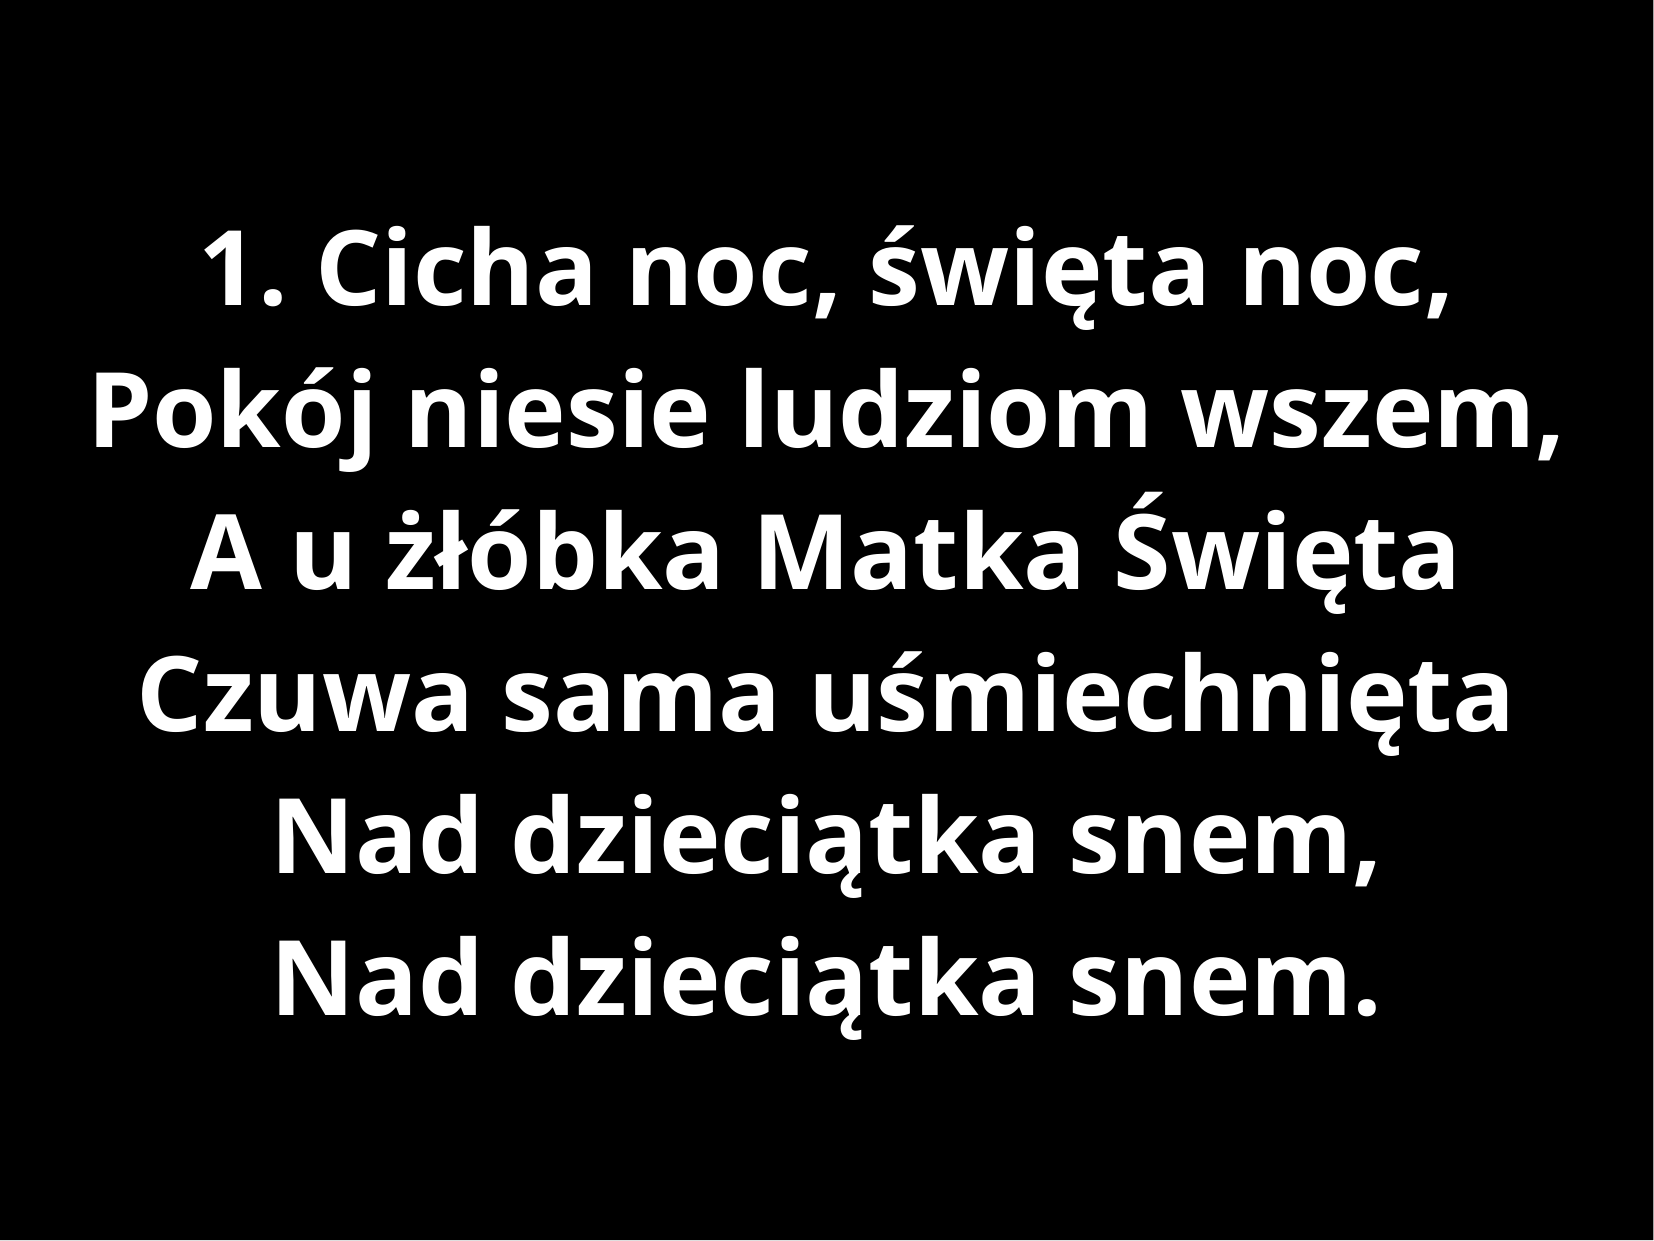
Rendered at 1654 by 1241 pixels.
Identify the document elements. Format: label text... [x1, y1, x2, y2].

title 1. Cicha noc, święta noc, Pokój niesie ludziom wszem, A u żłóbka Matka Święta Czuwa sama uśmiechnięta Nad dzieciątka snem, Nad dzieciątka snem. [0, 0, 1654, 1241]
